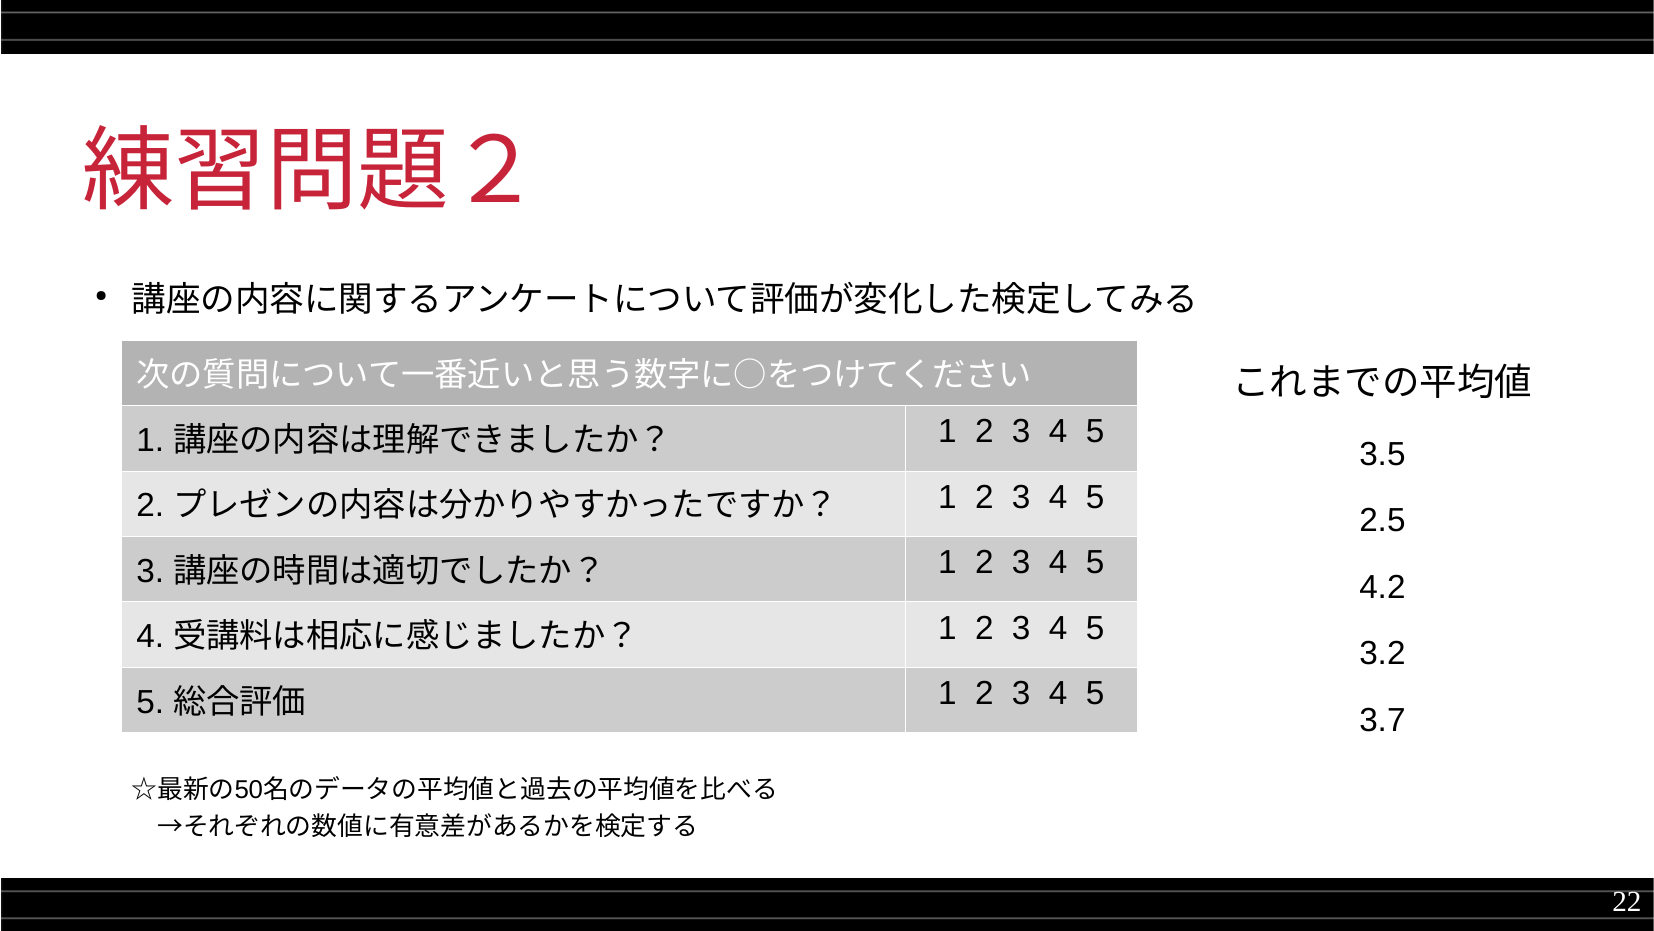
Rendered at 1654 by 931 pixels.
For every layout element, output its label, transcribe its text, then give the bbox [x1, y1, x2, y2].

table_cell 1 2 3 4 5 [906, 602, 1137, 667]
table_cell 3. 講座の時間は適切でしたか？ [122, 537, 905, 601]
table_cell 1 2 3 4 5 [906, 472, 1137, 536]
picture [1, 878, 1654, 931]
table_cell 1 2 3 4 5 [906, 537, 1137, 601]
table_header 次の質問について一番近いと思う数字に○をつけてください [122, 341, 1137, 405]
table_cell 1 2 3 4 5 [906, 406, 1137, 471]
table_cell 5. 総合評価 [122, 668, 905, 732]
table_cell 1 2 3 4 5 [906, 668, 1137, 732]
table_cell 2. プレゼンの内容は分かりやすかったですか？ [122, 472, 905, 536]
table_cell 4. 受講料は相応に感じましたか？ [122, 602, 905, 667]
text_box これまでの平均値 3.5 2.5 4.2 3.2 3.7 [1217, 343, 1548, 730]
table_cell 1. 講座の内容は理解できましたか？ [122, 406, 905, 471]
picture [1, 0, 1654, 54]
title 練習問題２ [82, 92, 1571, 249]
list 講座の内容に関するアンケートについて評価が変化した検定してみる ☆最新の50名のデータの平均値と過去の平均値を比べる →それぞれの数値に有意差があるかを検定する [82, 271, 1654, 851]
